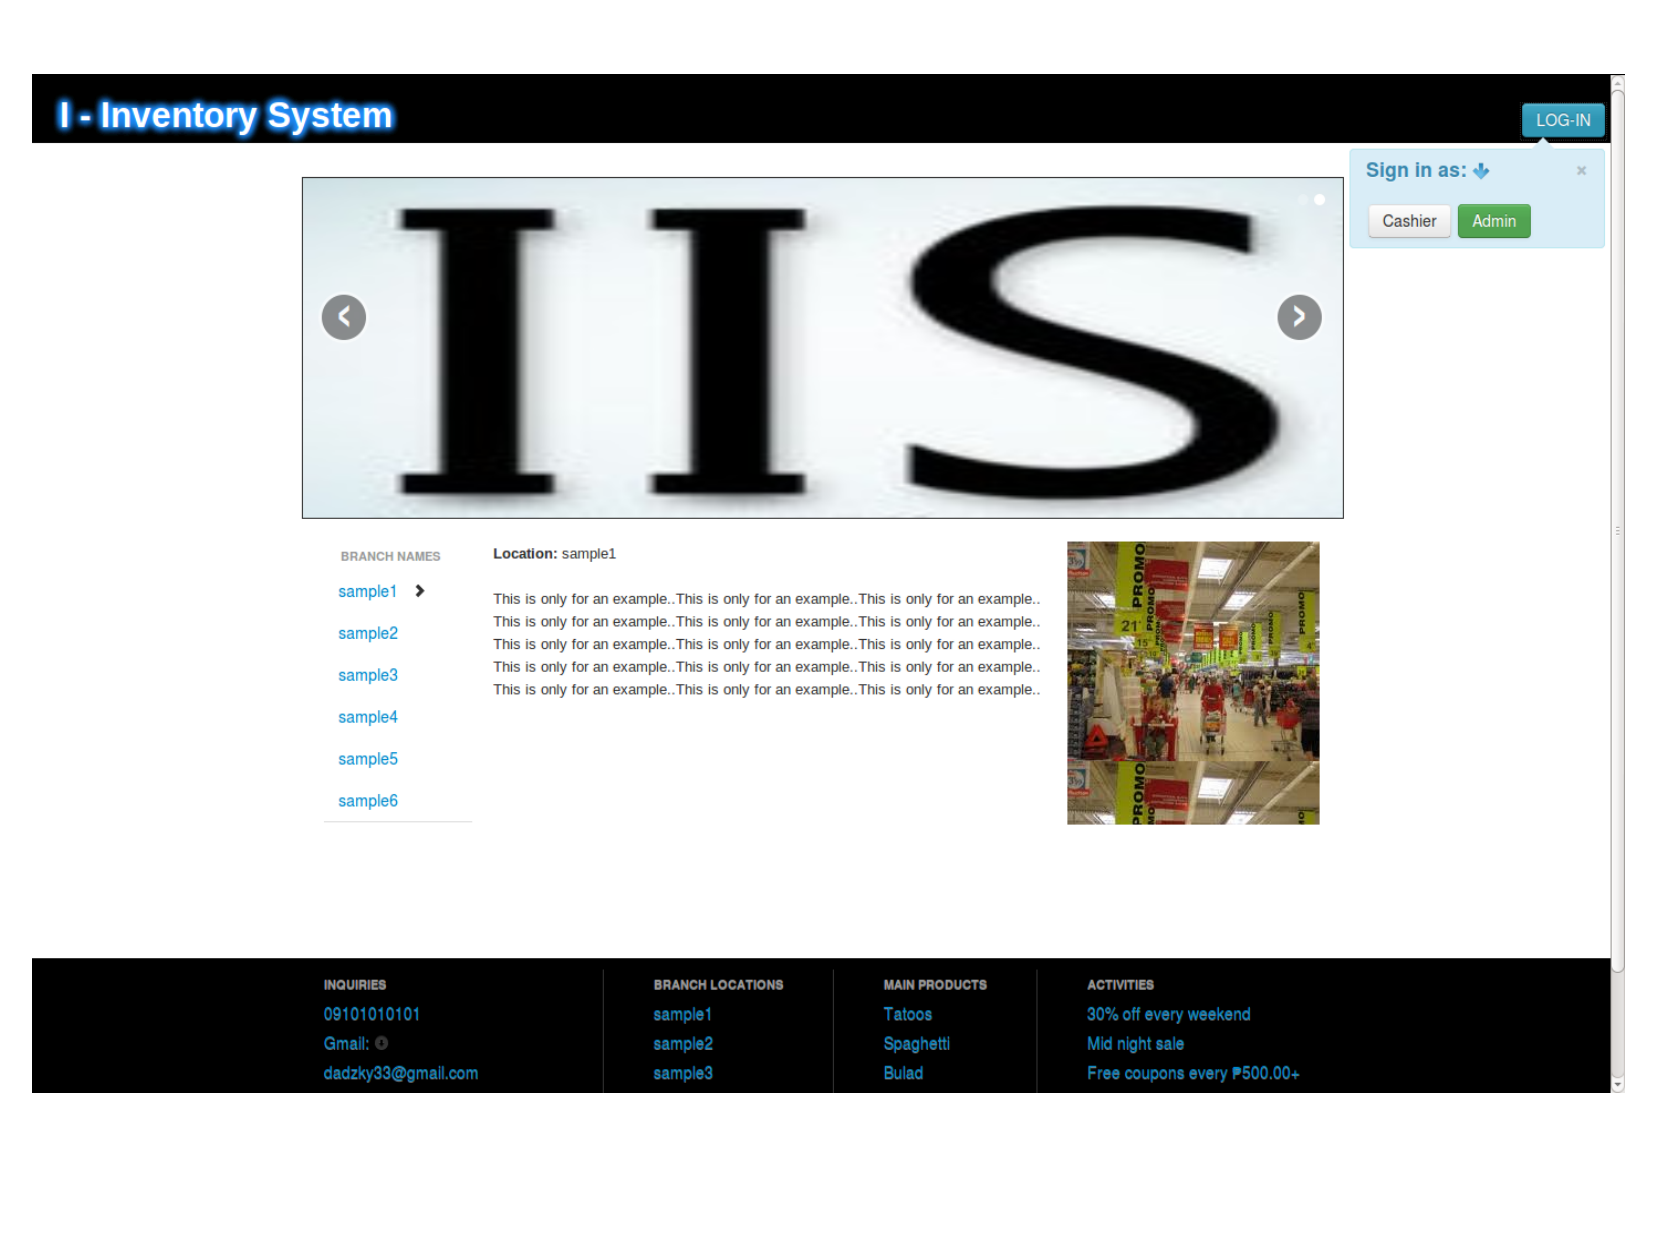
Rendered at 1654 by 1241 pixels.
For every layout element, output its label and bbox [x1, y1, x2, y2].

picture [32, 74, 1625, 1093]
